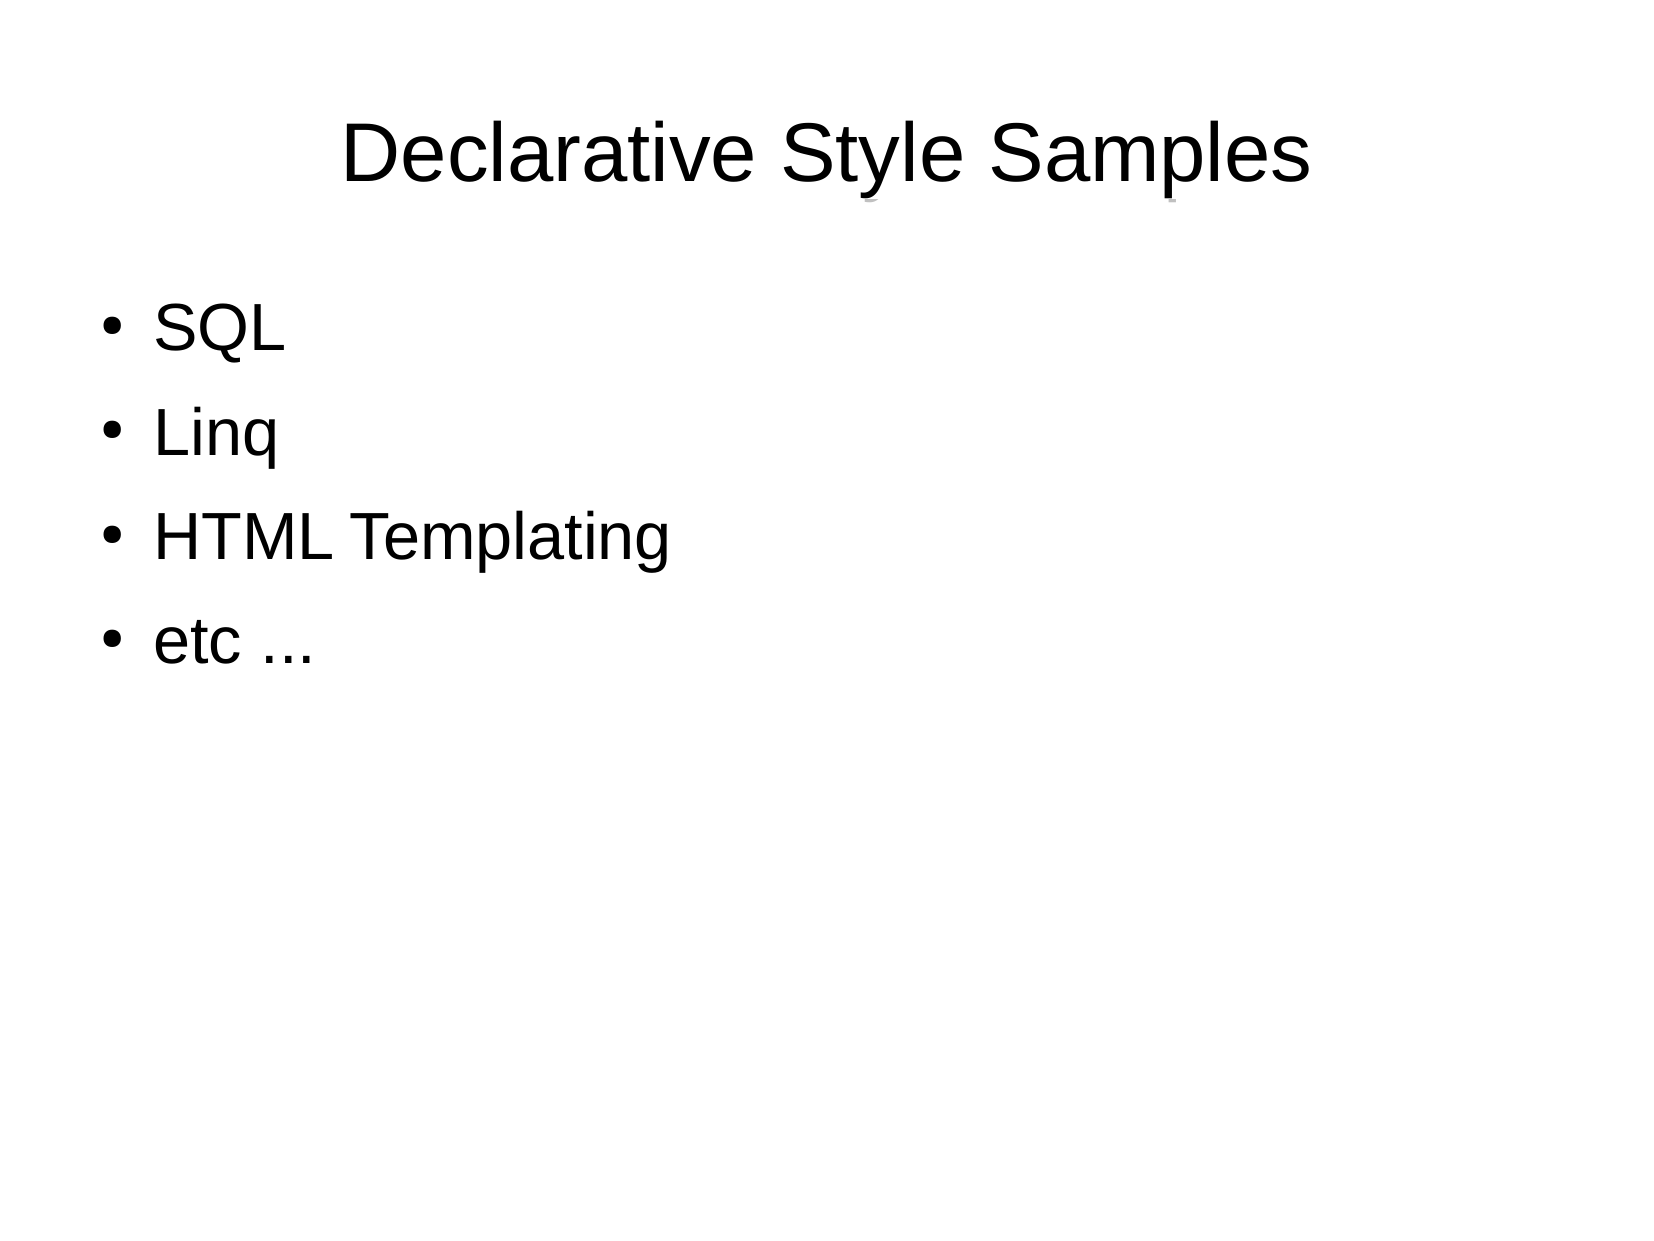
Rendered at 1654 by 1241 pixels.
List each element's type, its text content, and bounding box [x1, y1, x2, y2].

title Declarative Style Samples [82, 49, 1571, 257]
list SQL Linq HTML Templating etc ... [82, 290, 1571, 1010]
